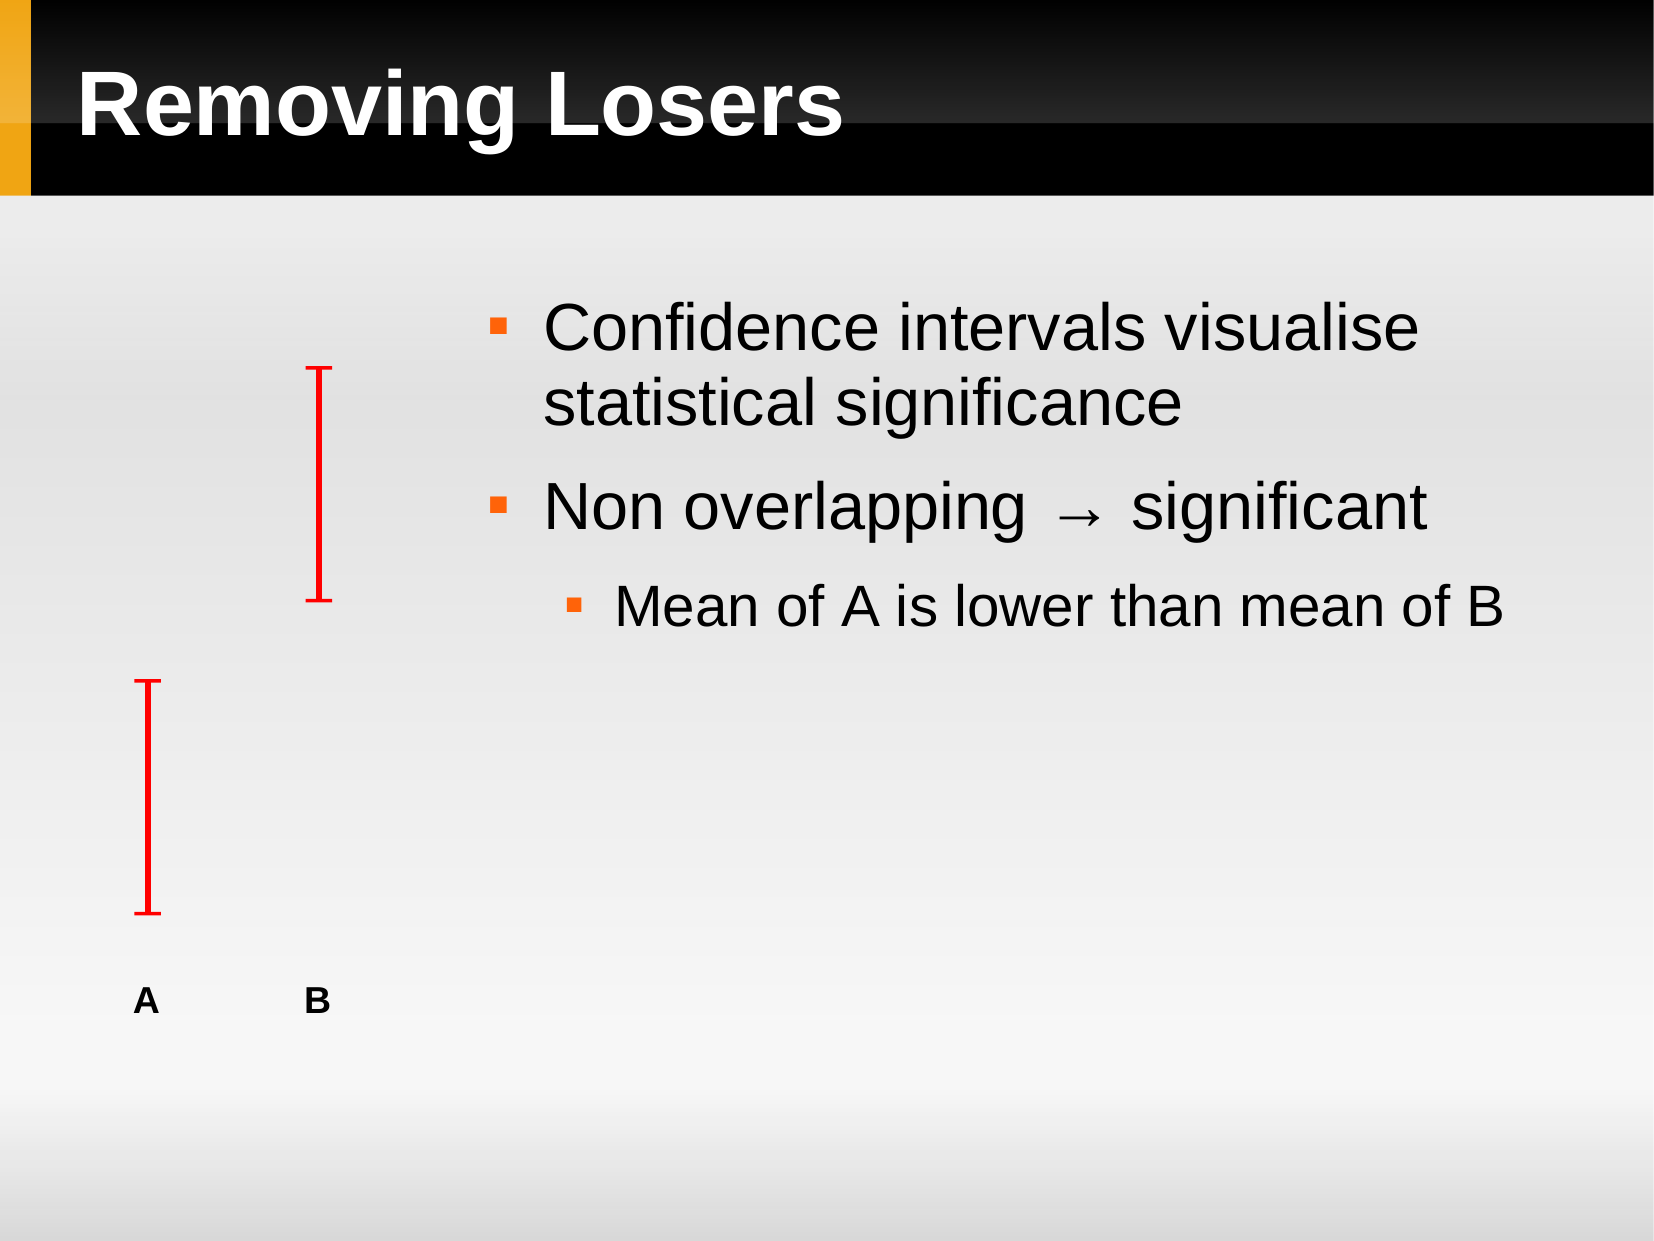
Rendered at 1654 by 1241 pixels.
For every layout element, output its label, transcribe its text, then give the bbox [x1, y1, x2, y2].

list Confidence intervals visualise statistical significance Non overlapping → significant Mean of A is lower than mean of B [472, 290, 1571, 1094]
title Removing Losers [76, 7, 1565, 200]
picture [0, 0, 1654, 1241]
text_box A [118, 972, 175, 1036]
text_box B [289, 972, 347, 1036]
